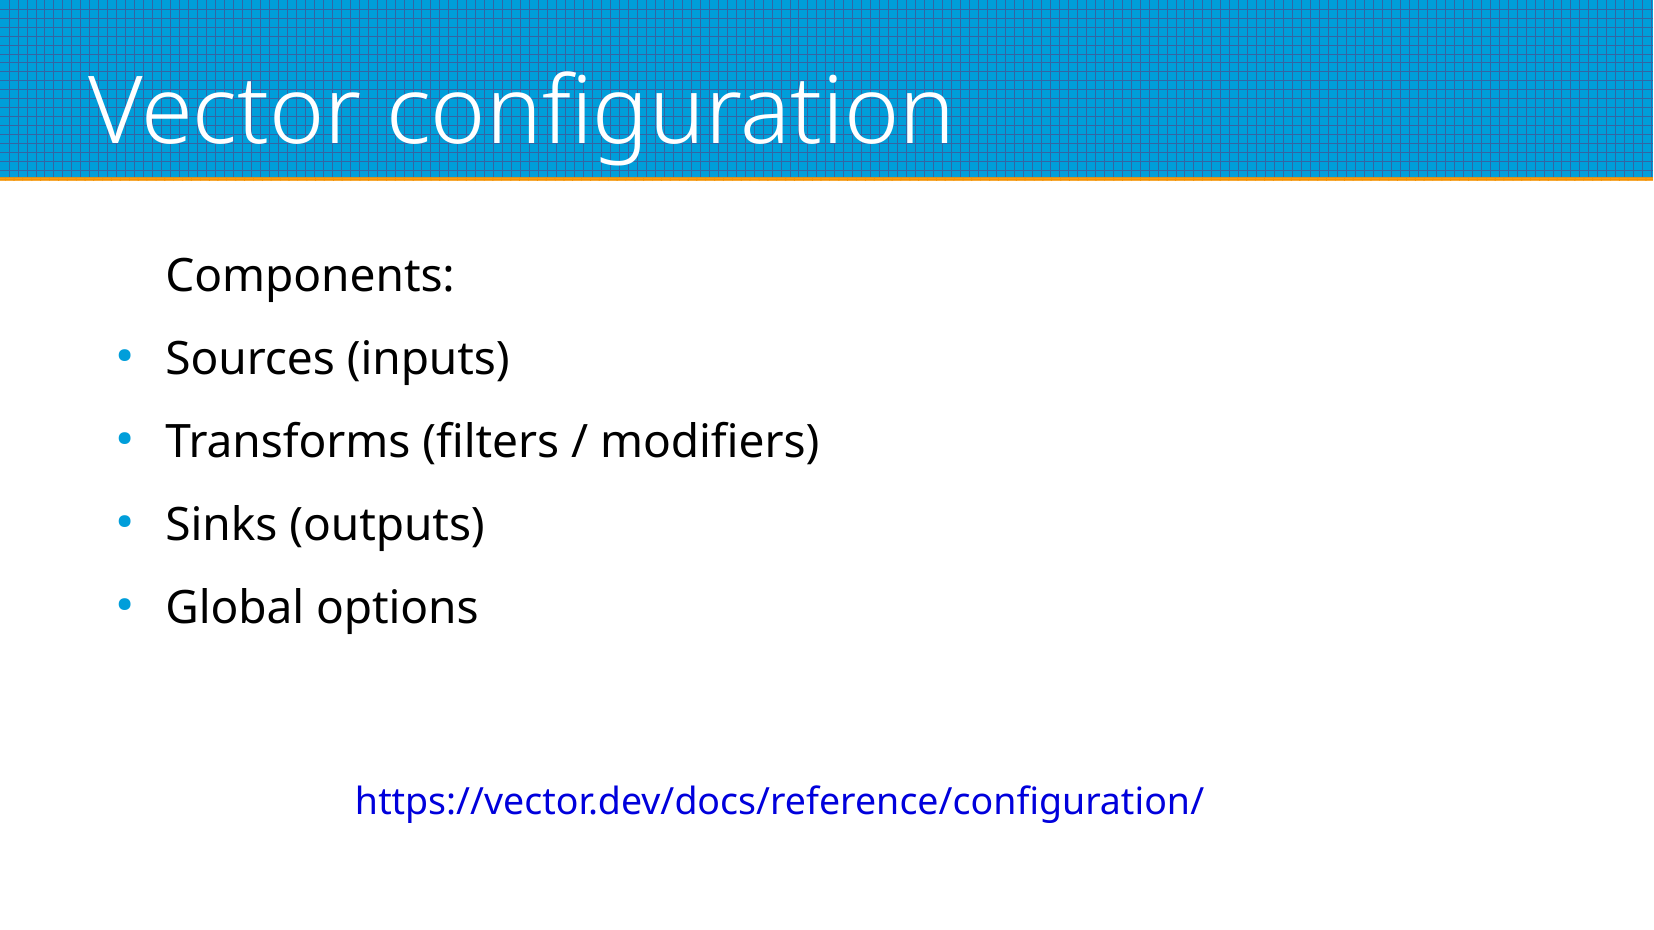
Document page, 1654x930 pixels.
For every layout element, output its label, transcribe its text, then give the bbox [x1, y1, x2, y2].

text_box https://vector.dev/docs/reference/configuration/ [349, 738, 1613, 861]
title Vector configuration [88, 8, 1565, 172]
list Components: Sources (inputs) Transforms (filters / modifiers) Sinks (outputs) Global options [100, 242, 1580, 640]
